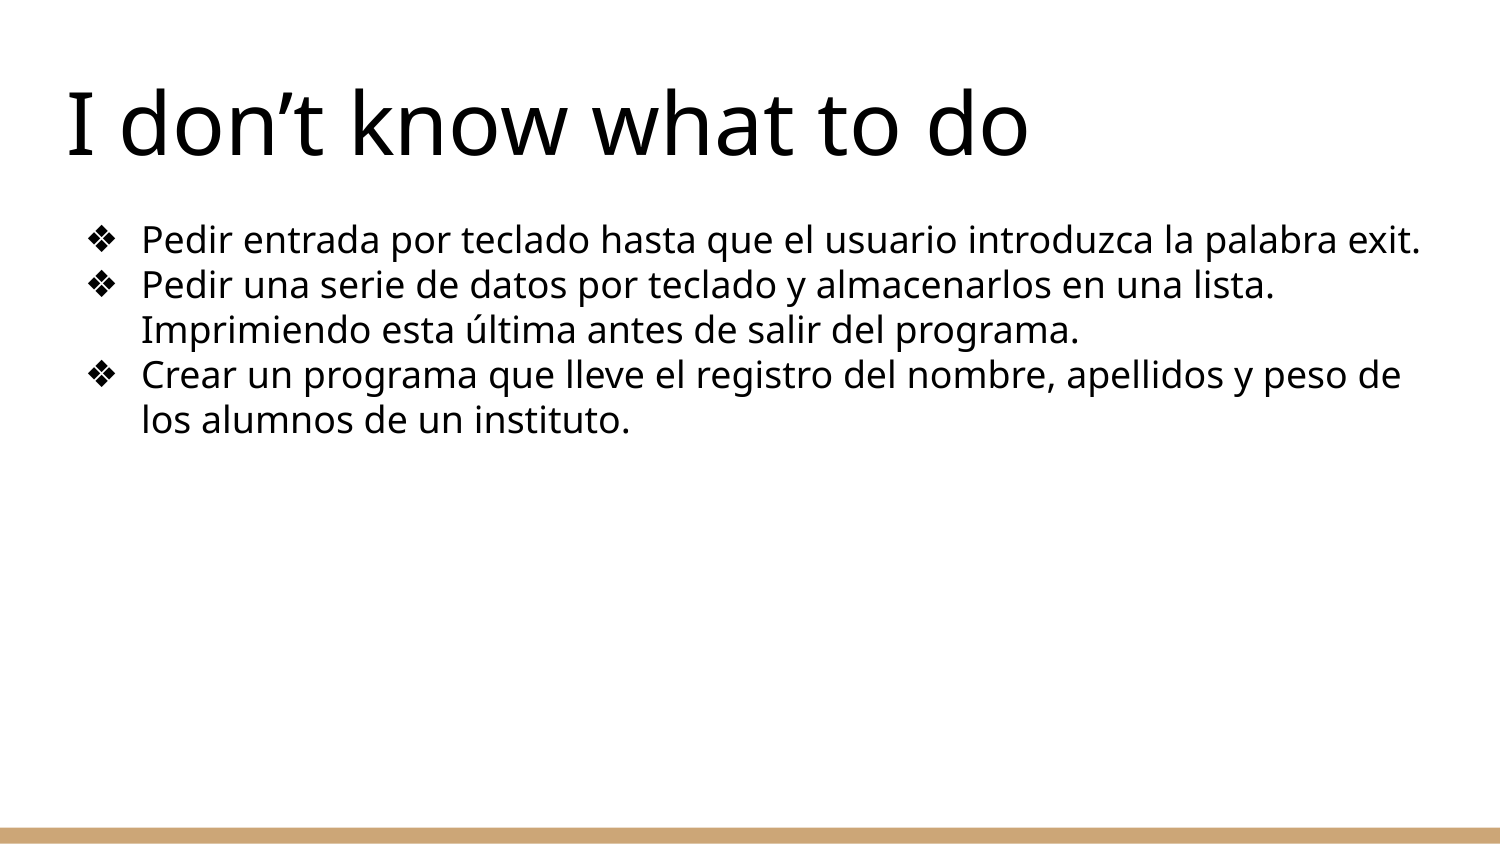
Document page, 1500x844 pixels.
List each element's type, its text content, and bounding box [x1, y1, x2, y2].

title I don’t know what to do [51, 51, 1449, 189]
list Pedir entrada por teclado hasta que el usuario introduzca la palabra exit. Pedir una serie de datos por teclado y almacenarlos en una lista. Imprimiendo esta última antes de salir del programa. Crear un programa que lleve el registro del nombre, apellidos y peso de los alumnos de un instituto. [51, 200, 1449, 752]
